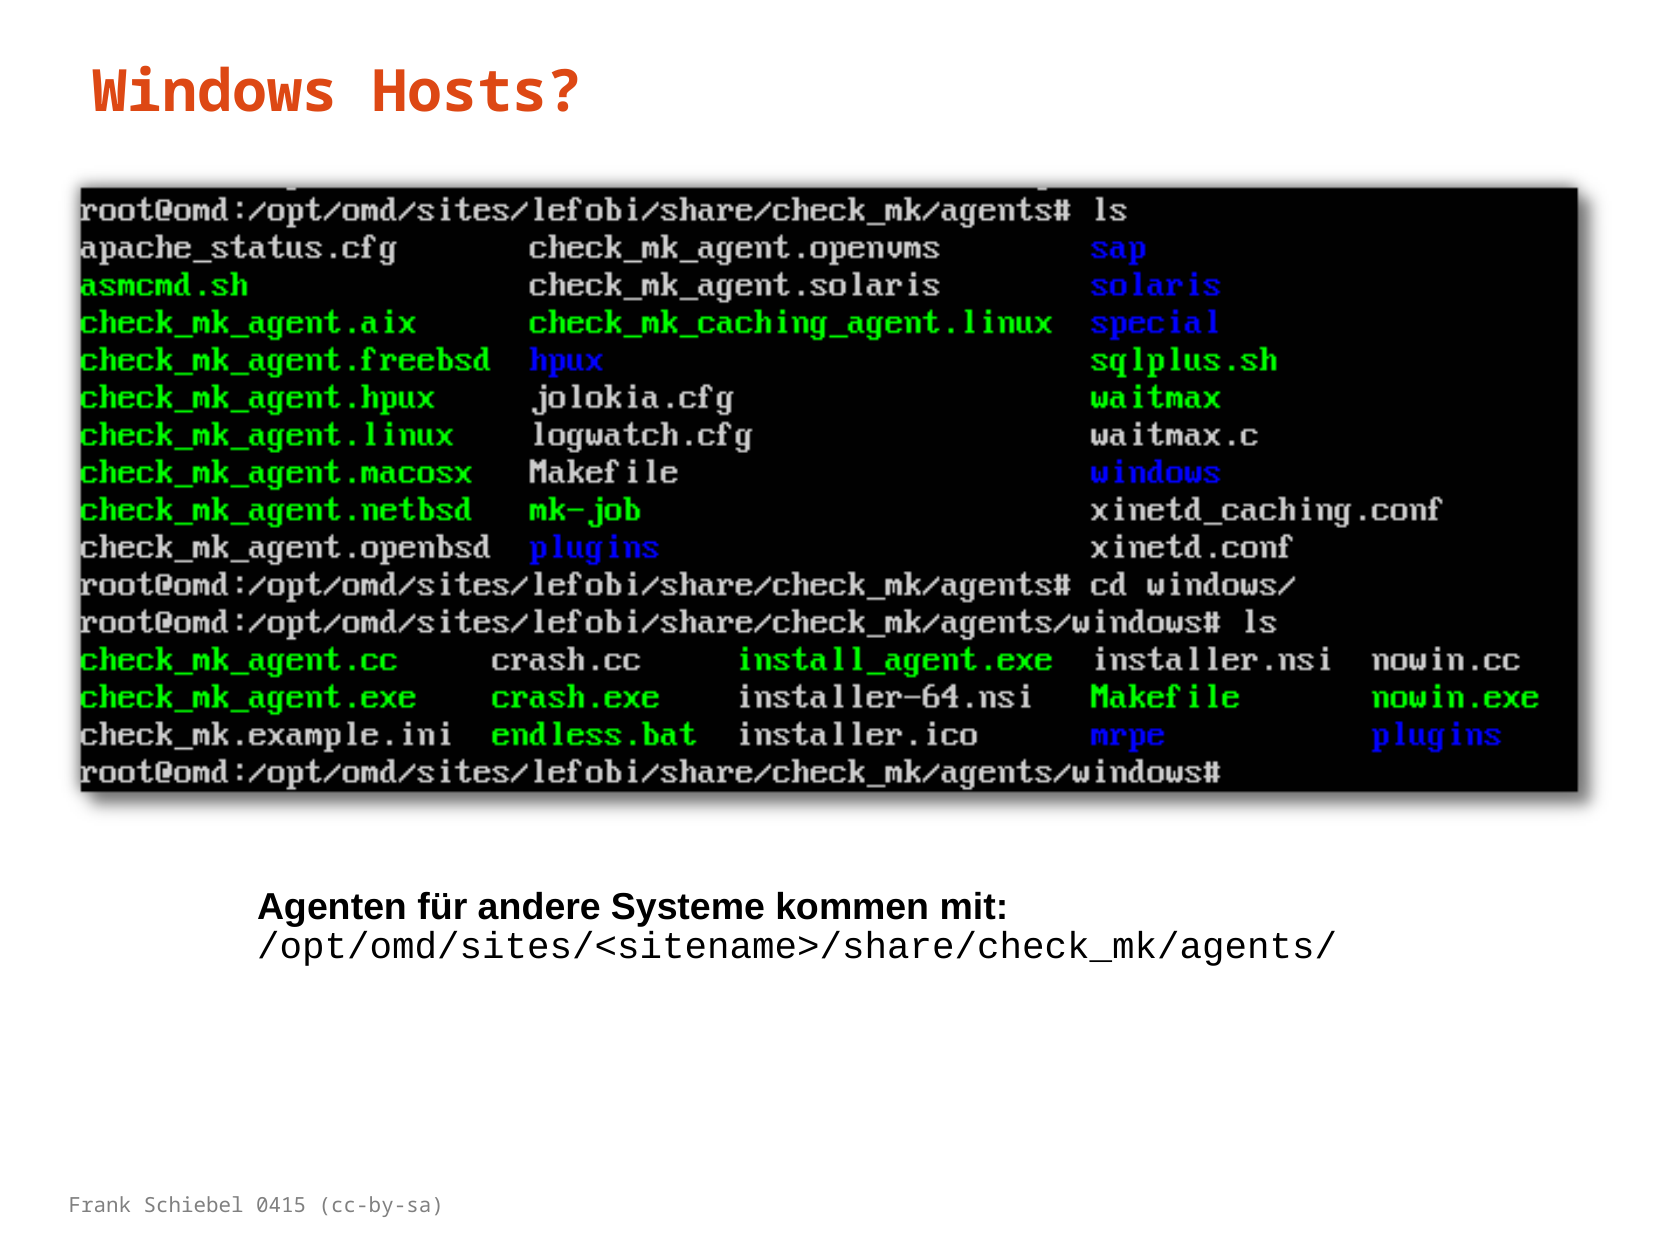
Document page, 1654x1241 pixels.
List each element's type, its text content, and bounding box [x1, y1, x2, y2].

text_box Windows Hosts? [78, 42, 1465, 117]
text_box Agenten für andere Systeme kommen mit: /opt/omd/sites/<sitename>/share/check_mk/agents/ [242, 878, 1353, 978]
picture [58, 165, 1616, 830]
